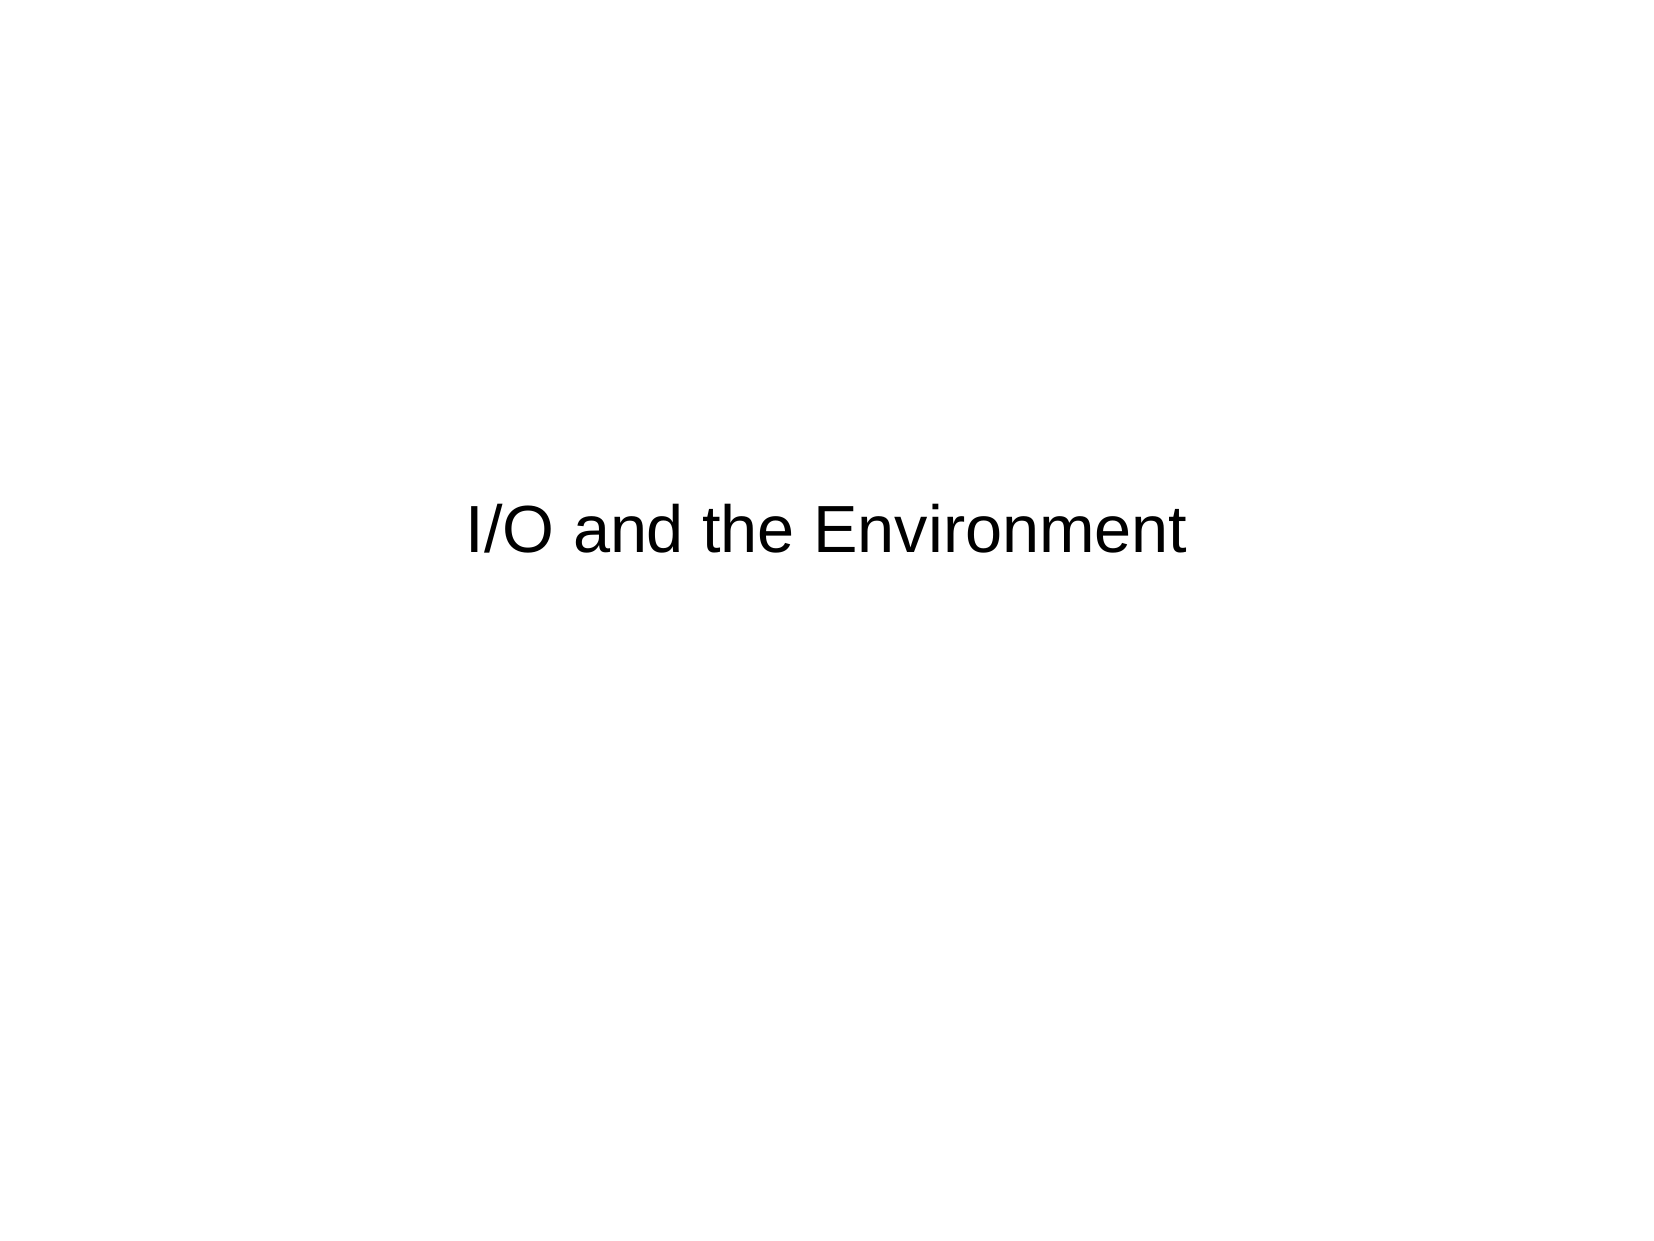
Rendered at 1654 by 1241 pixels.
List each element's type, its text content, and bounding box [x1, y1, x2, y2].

subtitle I/O and the Environment [82, 49, 1571, 1010]
